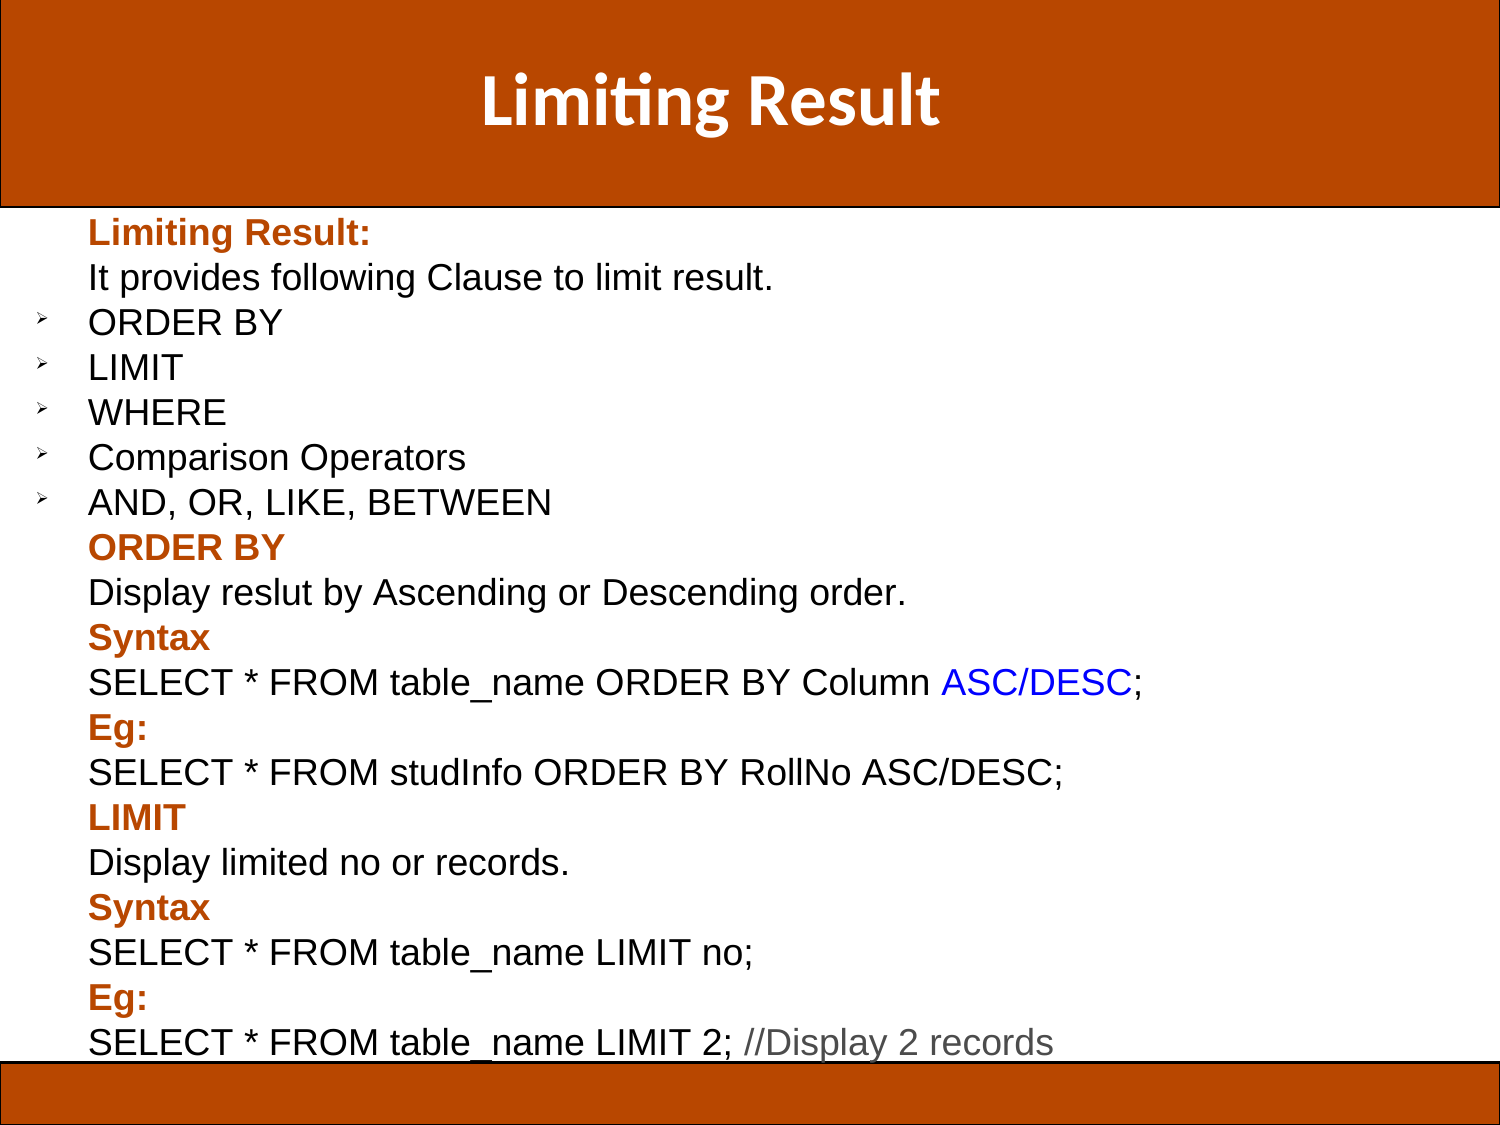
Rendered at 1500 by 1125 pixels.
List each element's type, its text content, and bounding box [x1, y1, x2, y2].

text_box Limiting Result: It provides following Clause to limit result. ORDER BY LIMIT WHERE Comparison Operators AND, OR, LIKE, BETWEEN ORDER BY Display reslut by Ascending or Descending order. Syntax SELECT * FROM table_name ORDER BY Column ASC/DESC; Eg: SELECT * FROM studInfo ORDER BY RollNo ASC/DESC; LIMIT Display limited no or records. Syntax SELECT * FROM table_name LIMIT no; Eg: SELECT * FROM table_name LIMIT 2; //Display 2 records [17, 200, 1437, 1071]
text_box Limiting Result [224, 60, 1199, 148]
